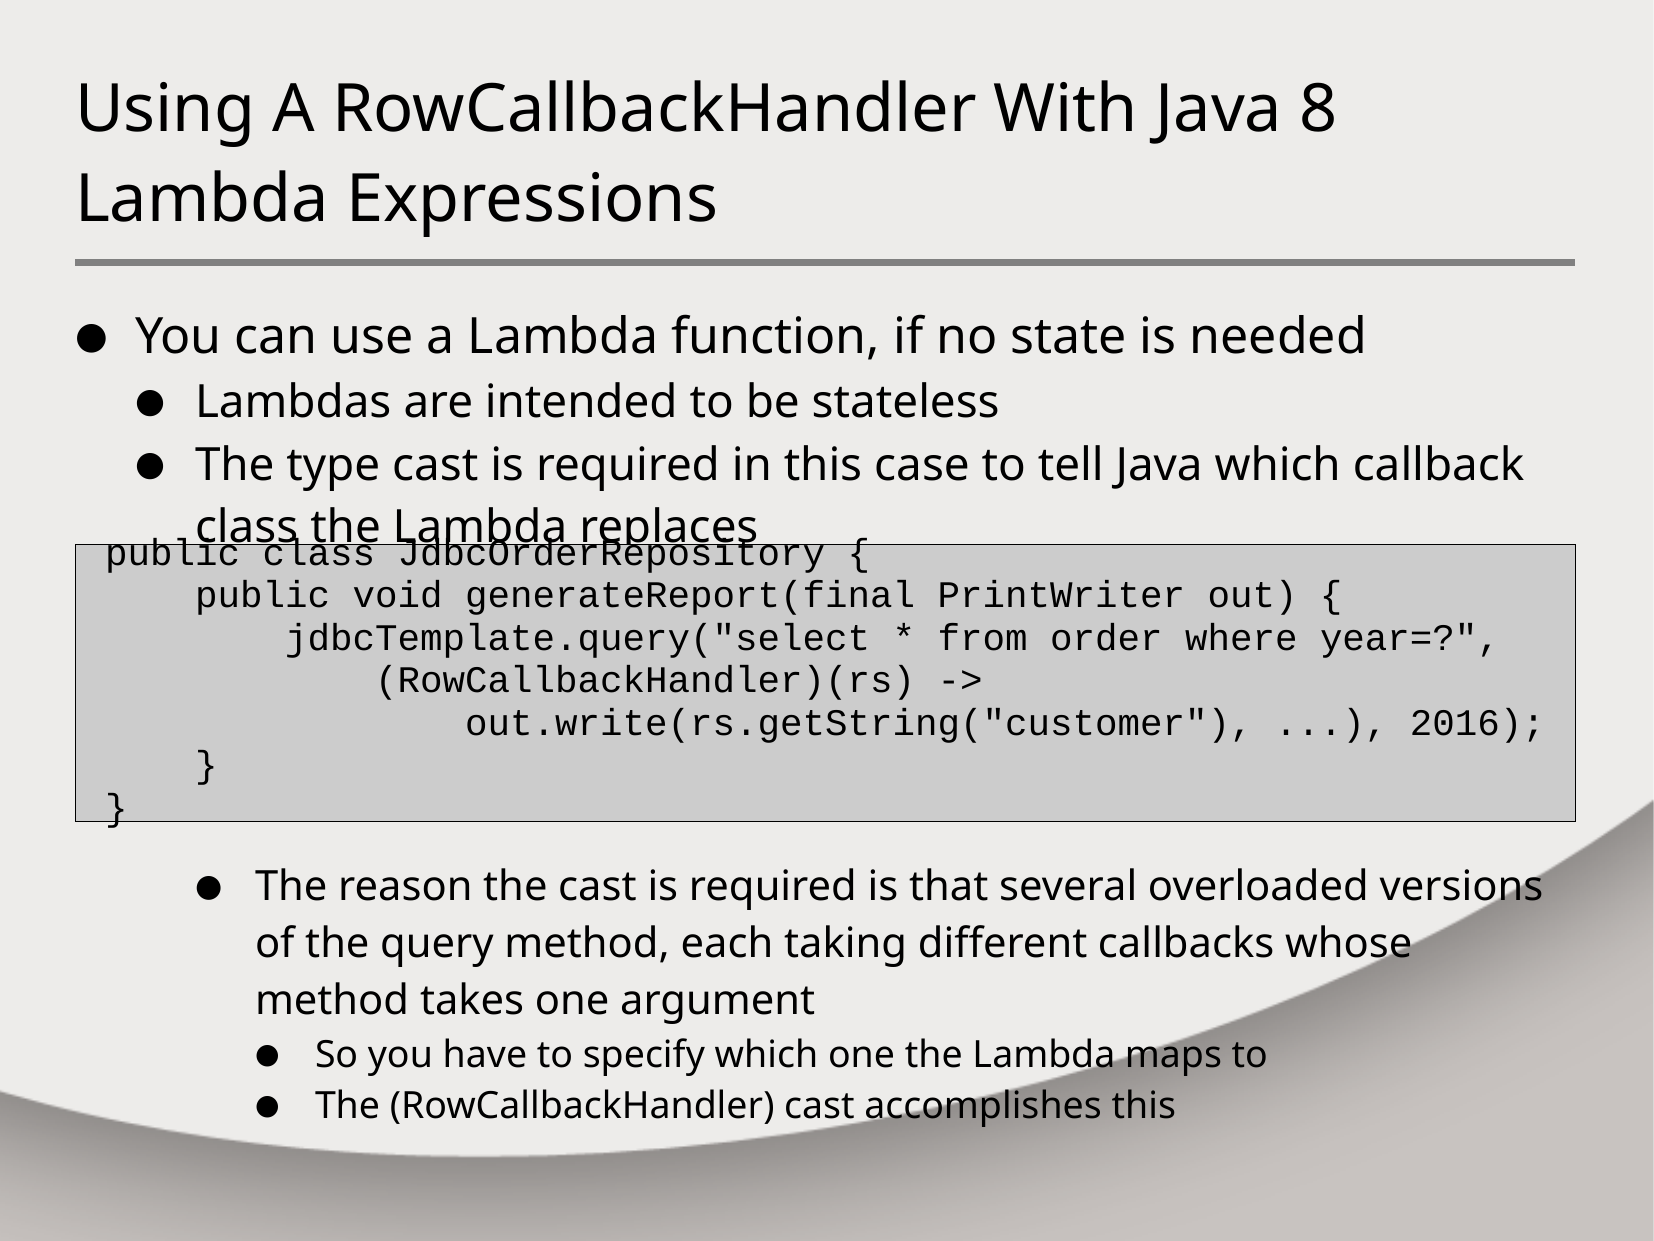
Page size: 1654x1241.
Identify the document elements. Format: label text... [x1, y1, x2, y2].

list You can use a Lambda function, if no state is needed Lambdas are intended to be stateless The type cast is required in this case to tell Java which callback class the Lambda replaces The reason the cast is required is that several overloaded versions of the query method, each taking different callbacks whose method takes one argument So you have to specify which one the Lambda maps to The (RowCallbackHandler) cast accomplishes this [75, 300, 1576, 544]
picture [0, 0, 1654, 1241]
text_box public class JdbcOrderRepository { public void generateReport(final PrintWriter out) { jdbcTemplate.query("select * from order where year=?", (RowCallbackHandler)(rs) -> out.write(rs.getString("customer"), ...), 2016); } } [75, 544, 1576, 822]
title Using A RowCallbackHandler With Java 8 Lambda Expressions [75, 75, 1576, 226]
list You can use a Lambda function, if no state is needed Lambdas are intended to be stateless The type cast is required in this case to tell Java which callback class the Lambda replaces The reason the cast is required is that several overloaded versions of the query method, each taking different callbacks whose method takes one argument So you have to specify which one the Lambda maps to The (RowCallbackHandler) cast accomplishes this [75, 822, 1576, 1163]
